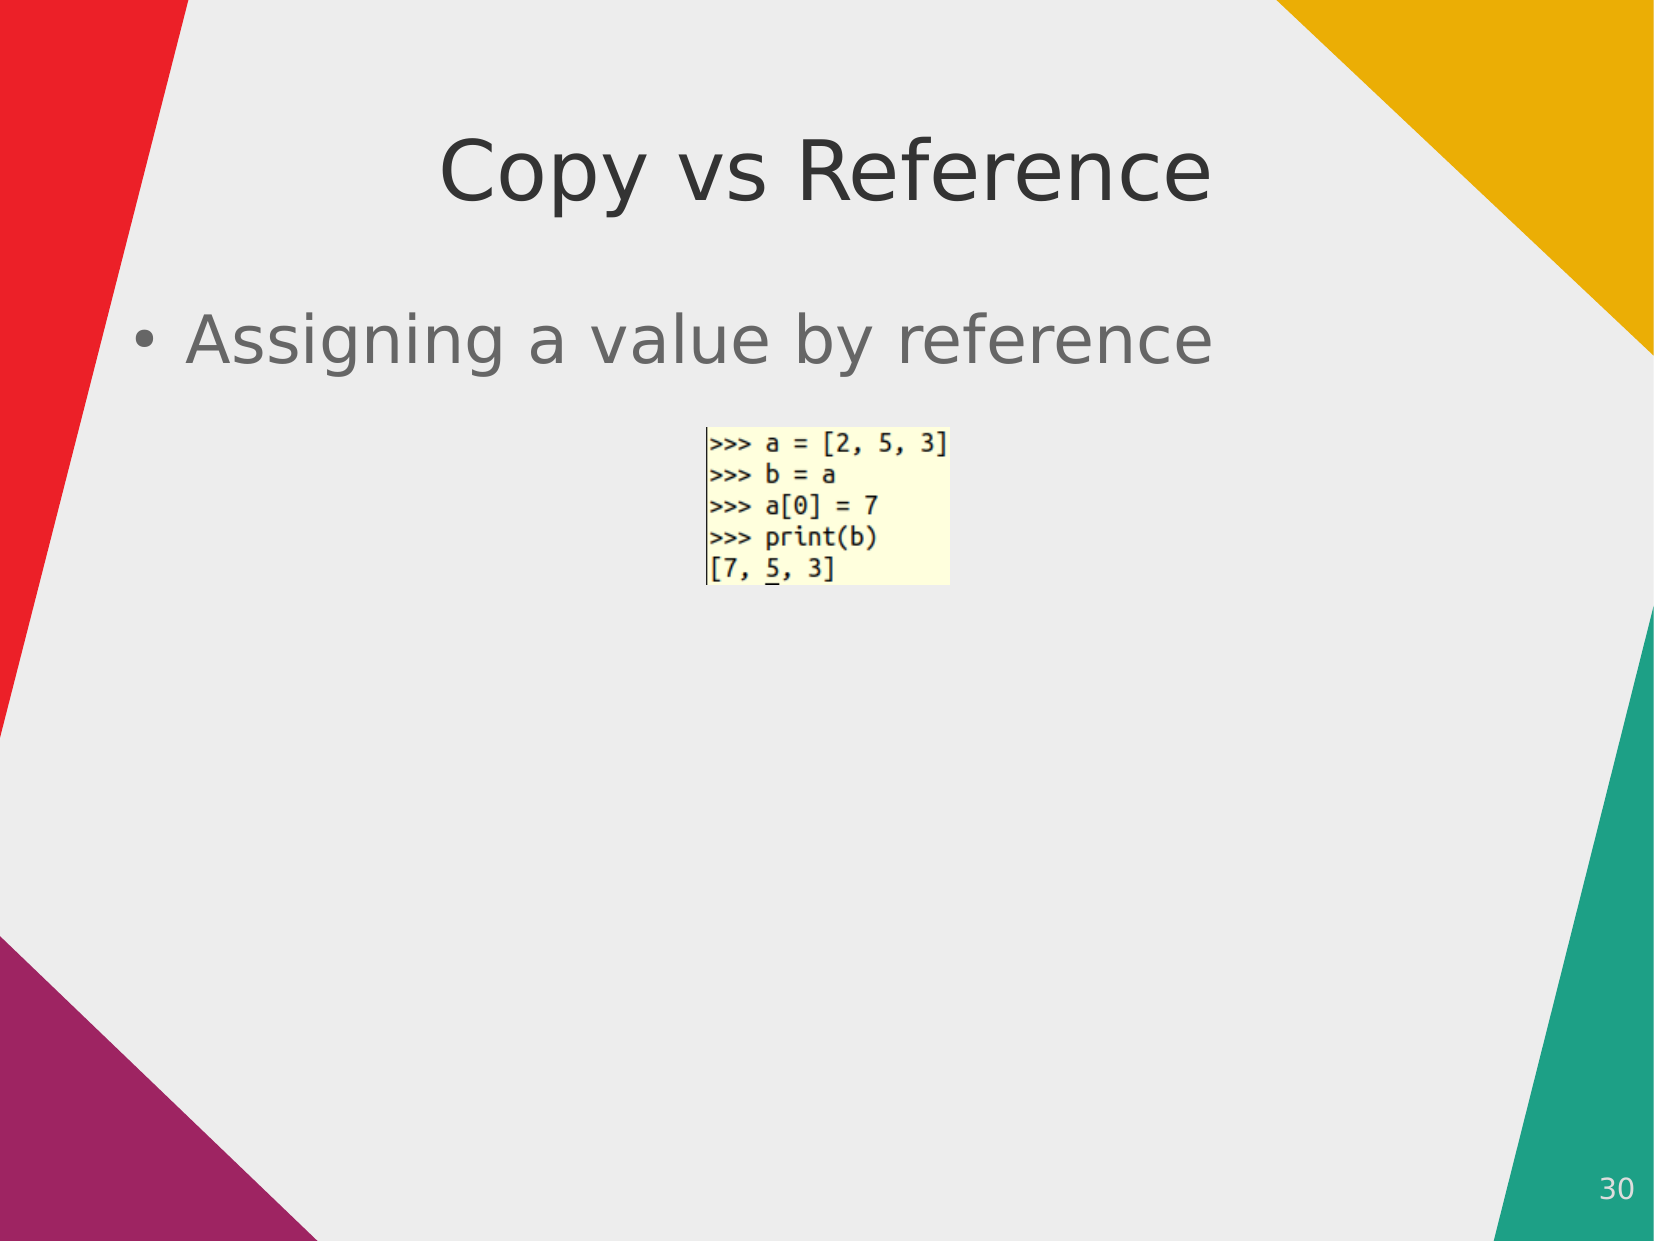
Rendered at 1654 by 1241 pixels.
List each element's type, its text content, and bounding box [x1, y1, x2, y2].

picture [706, 427, 950, 586]
list Assigning a value by reference [114, 302, 1539, 1033]
title Copy vs Reference [114, 73, 1539, 271]
